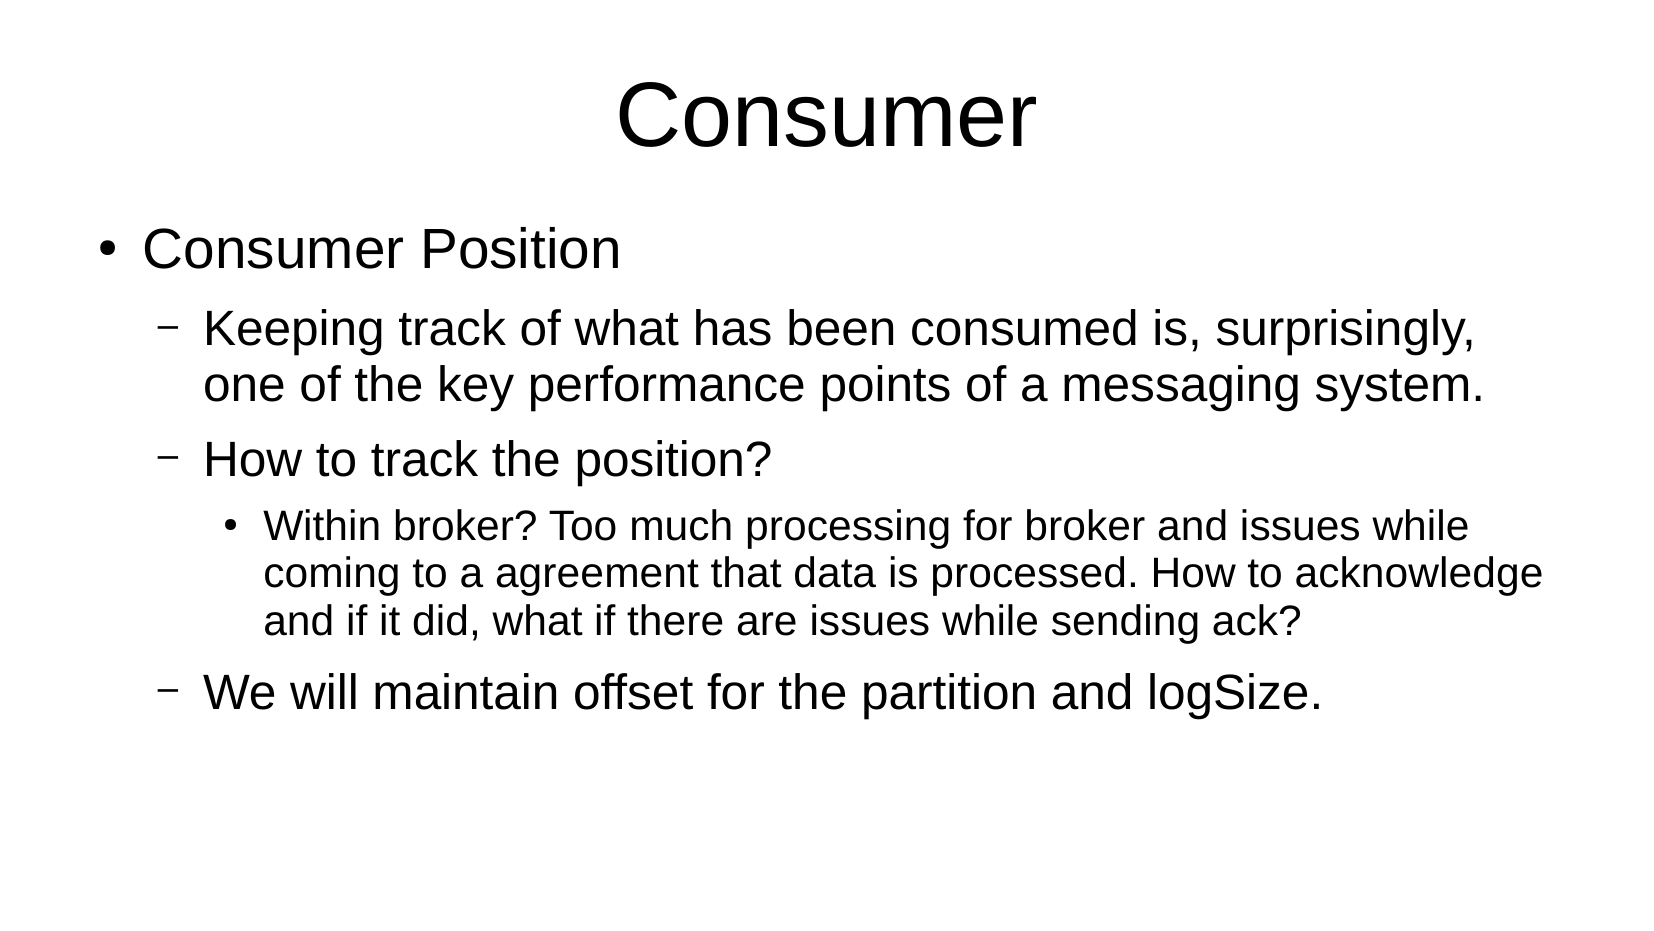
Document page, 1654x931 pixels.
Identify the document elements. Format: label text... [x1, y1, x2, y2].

title Consumer [82, 37, 1571, 193]
list Consumer Position Keeping track of what has been consumed is, surprisingly, one of the key performance points of a messaging system. How to track the position? Within broker? Too much processing for broker and issues while coming to a agreement that data is processed. How to acknowledge and if it did, what if there are issues while sending ack? We will maintain offset for the partition and logSize. [82, 217, 1571, 758]
